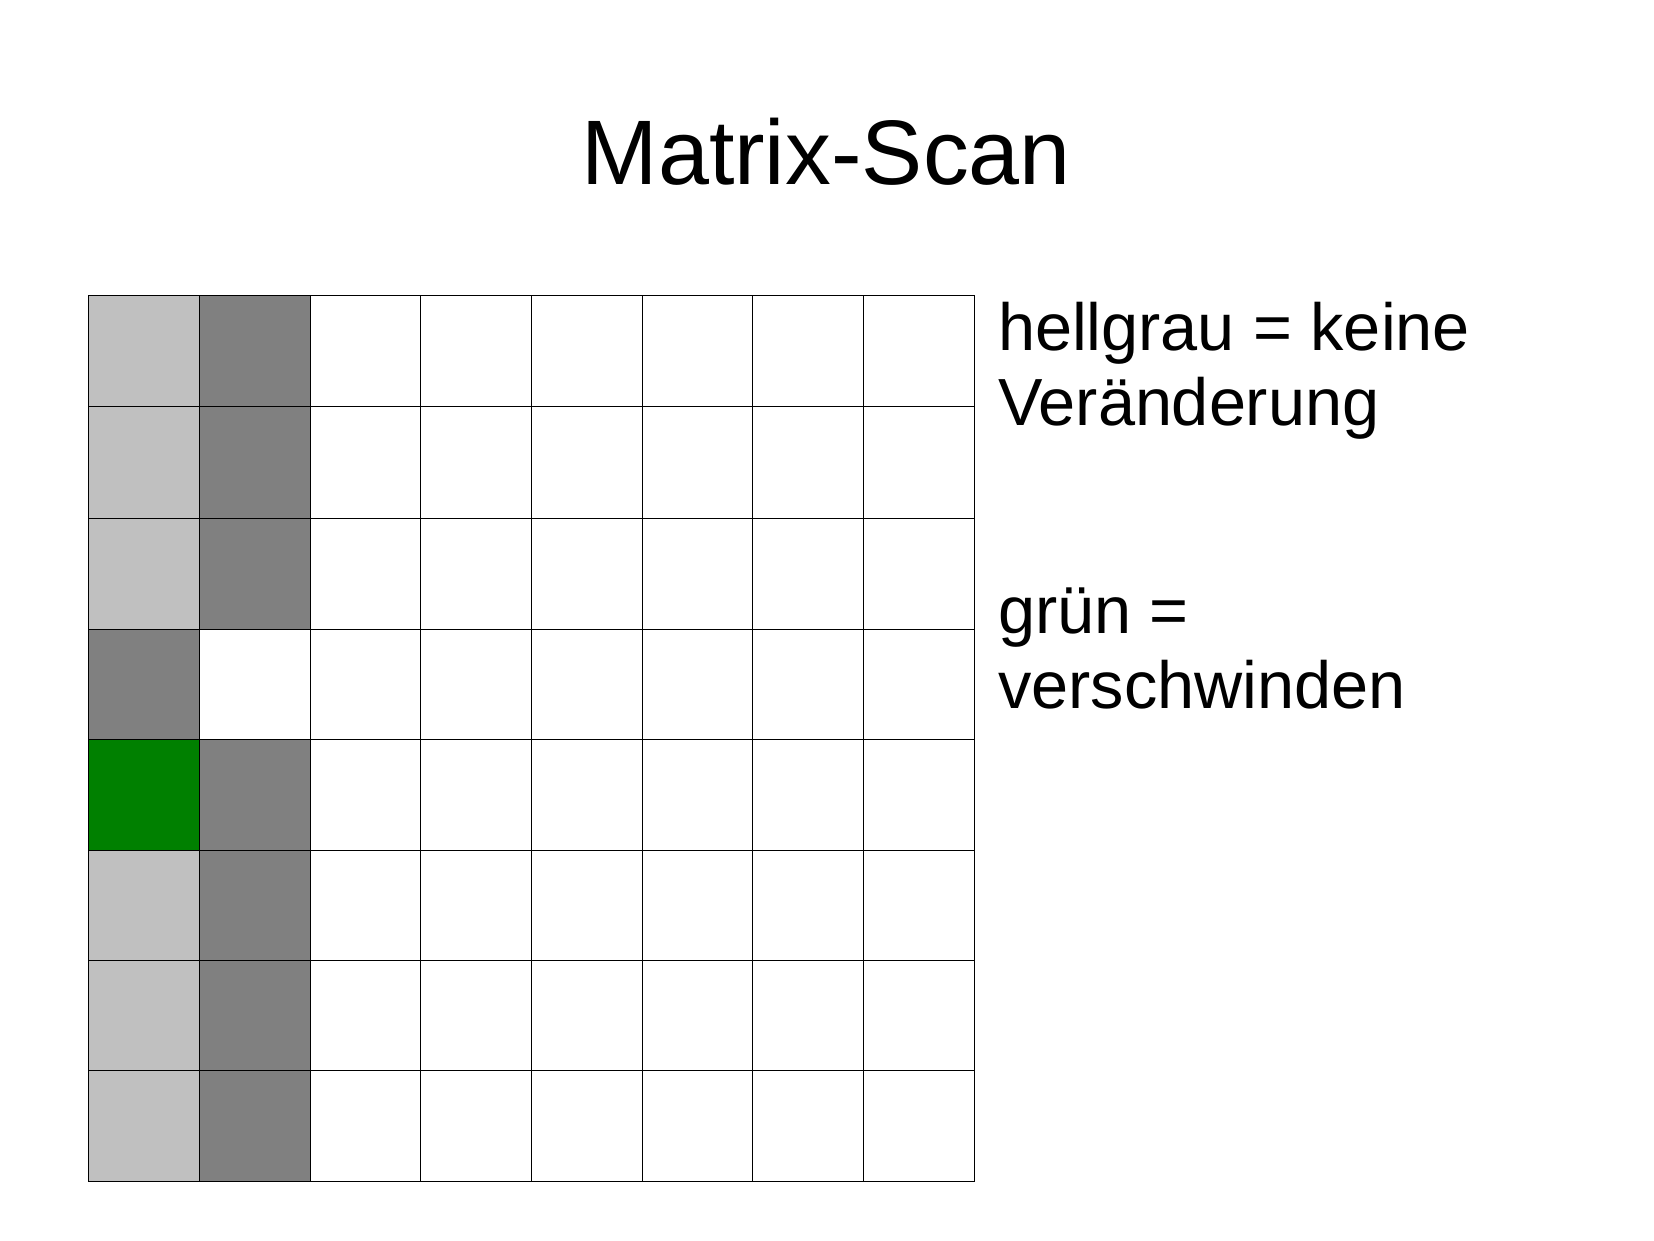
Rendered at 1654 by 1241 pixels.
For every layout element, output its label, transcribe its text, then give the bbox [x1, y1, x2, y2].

table_header [200, 296, 310, 406]
table_cell [643, 407, 752, 518]
table_cell [753, 740, 863, 850]
table_cell [311, 1071, 420, 1181]
table_cell [200, 407, 310, 518]
table_cell [421, 851, 531, 960]
table_cell [532, 740, 642, 850]
table_cell [864, 740, 974, 850]
table_cell [864, 407, 974, 518]
table_cell [200, 1071, 310, 1181]
table_cell [753, 1071, 863, 1181]
table_cell [532, 407, 642, 518]
table_cell [311, 630, 420, 739]
list hellgrau = keine Veränderung grün = verschwinden [998, 290, 1595, 1182]
table_cell [311, 851, 420, 960]
table_cell [200, 961, 310, 1070]
table_cell [753, 519, 863, 629]
table_header [532, 296, 642, 406]
table_cell [643, 630, 752, 739]
table_cell [532, 851, 642, 960]
table_cell [864, 851, 974, 960]
table_cell [200, 740, 310, 850]
table_cell [89, 1071, 199, 1181]
table_cell [532, 961, 642, 1070]
table_header [421, 296, 531, 406]
table_cell [421, 407, 531, 518]
table_cell [864, 961, 974, 1070]
table_cell [421, 961, 531, 1070]
table_cell [89, 630, 199, 739]
table_cell [311, 407, 420, 518]
table_cell [753, 630, 863, 739]
table_cell [421, 519, 531, 629]
table_cell [421, 630, 531, 739]
title Matrix-Scan [82, 49, 1571, 257]
table_header [89, 296, 199, 406]
table_cell [643, 851, 752, 960]
table_cell [421, 740, 531, 850]
table_cell [753, 407, 863, 518]
table_cell [643, 1071, 752, 1181]
table_cell [311, 519, 420, 629]
table_header [753, 296, 863, 406]
table_cell [89, 961, 199, 1070]
table_cell [532, 519, 642, 629]
table_cell [89, 851, 199, 960]
table_cell [89, 740, 199, 850]
table_cell [200, 519, 310, 629]
table_cell [89, 407, 199, 518]
table_cell [643, 740, 752, 850]
table_cell [643, 961, 752, 1070]
table_cell [753, 961, 863, 1070]
table_cell [753, 851, 863, 960]
table_header [864, 296, 974, 406]
table_cell [532, 630, 642, 739]
table_header [311, 296, 420, 406]
table_cell [864, 519, 974, 629]
table_cell [311, 740, 420, 850]
table_cell [200, 851, 310, 960]
table_cell [200, 630, 310, 739]
table_header [643, 296, 752, 406]
table_cell [311, 961, 420, 1070]
table_cell [421, 1071, 531, 1181]
table_cell [864, 630, 974, 739]
table_cell [864, 1071, 974, 1181]
table_cell [532, 1071, 642, 1181]
table_cell [89, 519, 199, 629]
table_cell [643, 519, 752, 629]
